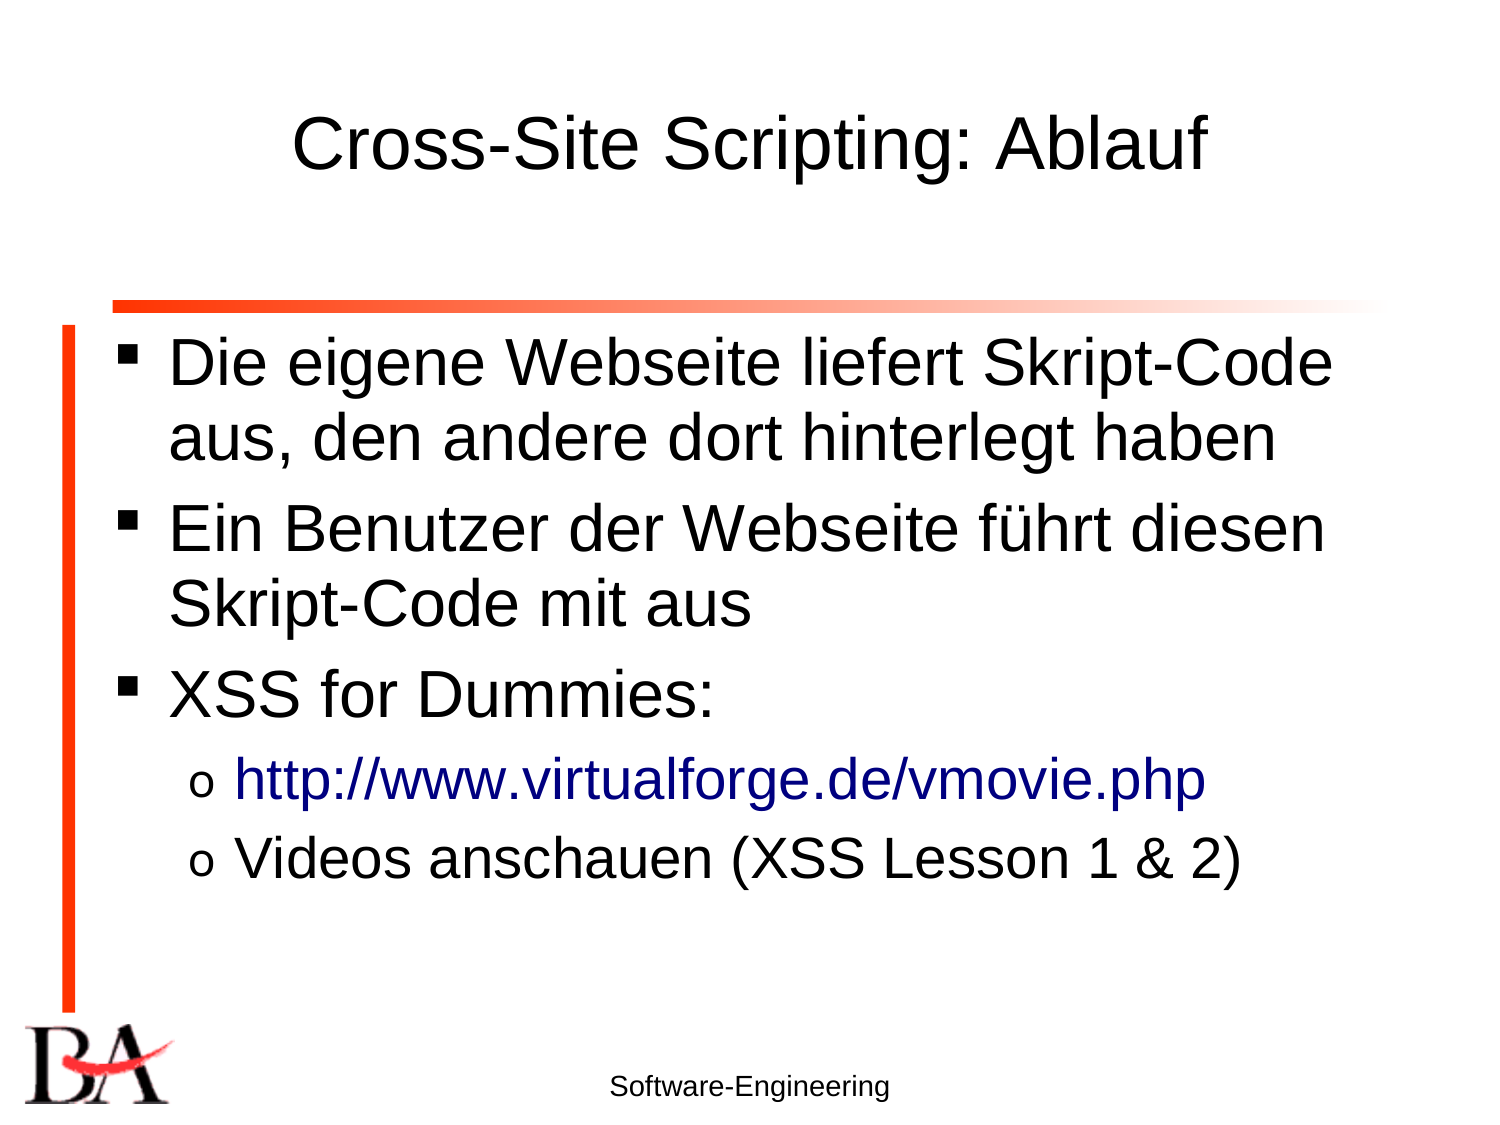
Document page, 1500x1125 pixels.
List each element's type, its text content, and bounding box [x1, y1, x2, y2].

title Cross-Site Scripting: Ablauf [112, 28, 1388, 259]
list Die eigene Webseite liefert Skript-Code aus, den andere dort hinterlegt haben Ein Benutzer der Webseite führt diesen Skript-Code mit aus XSS for Dummies: http://www.virtualforge.de/vmovie.php Videos anschauen (XSS Lesson 1 & 2) [112, 324, 1388, 1036]
picture [24, 1024, 175, 1104]
